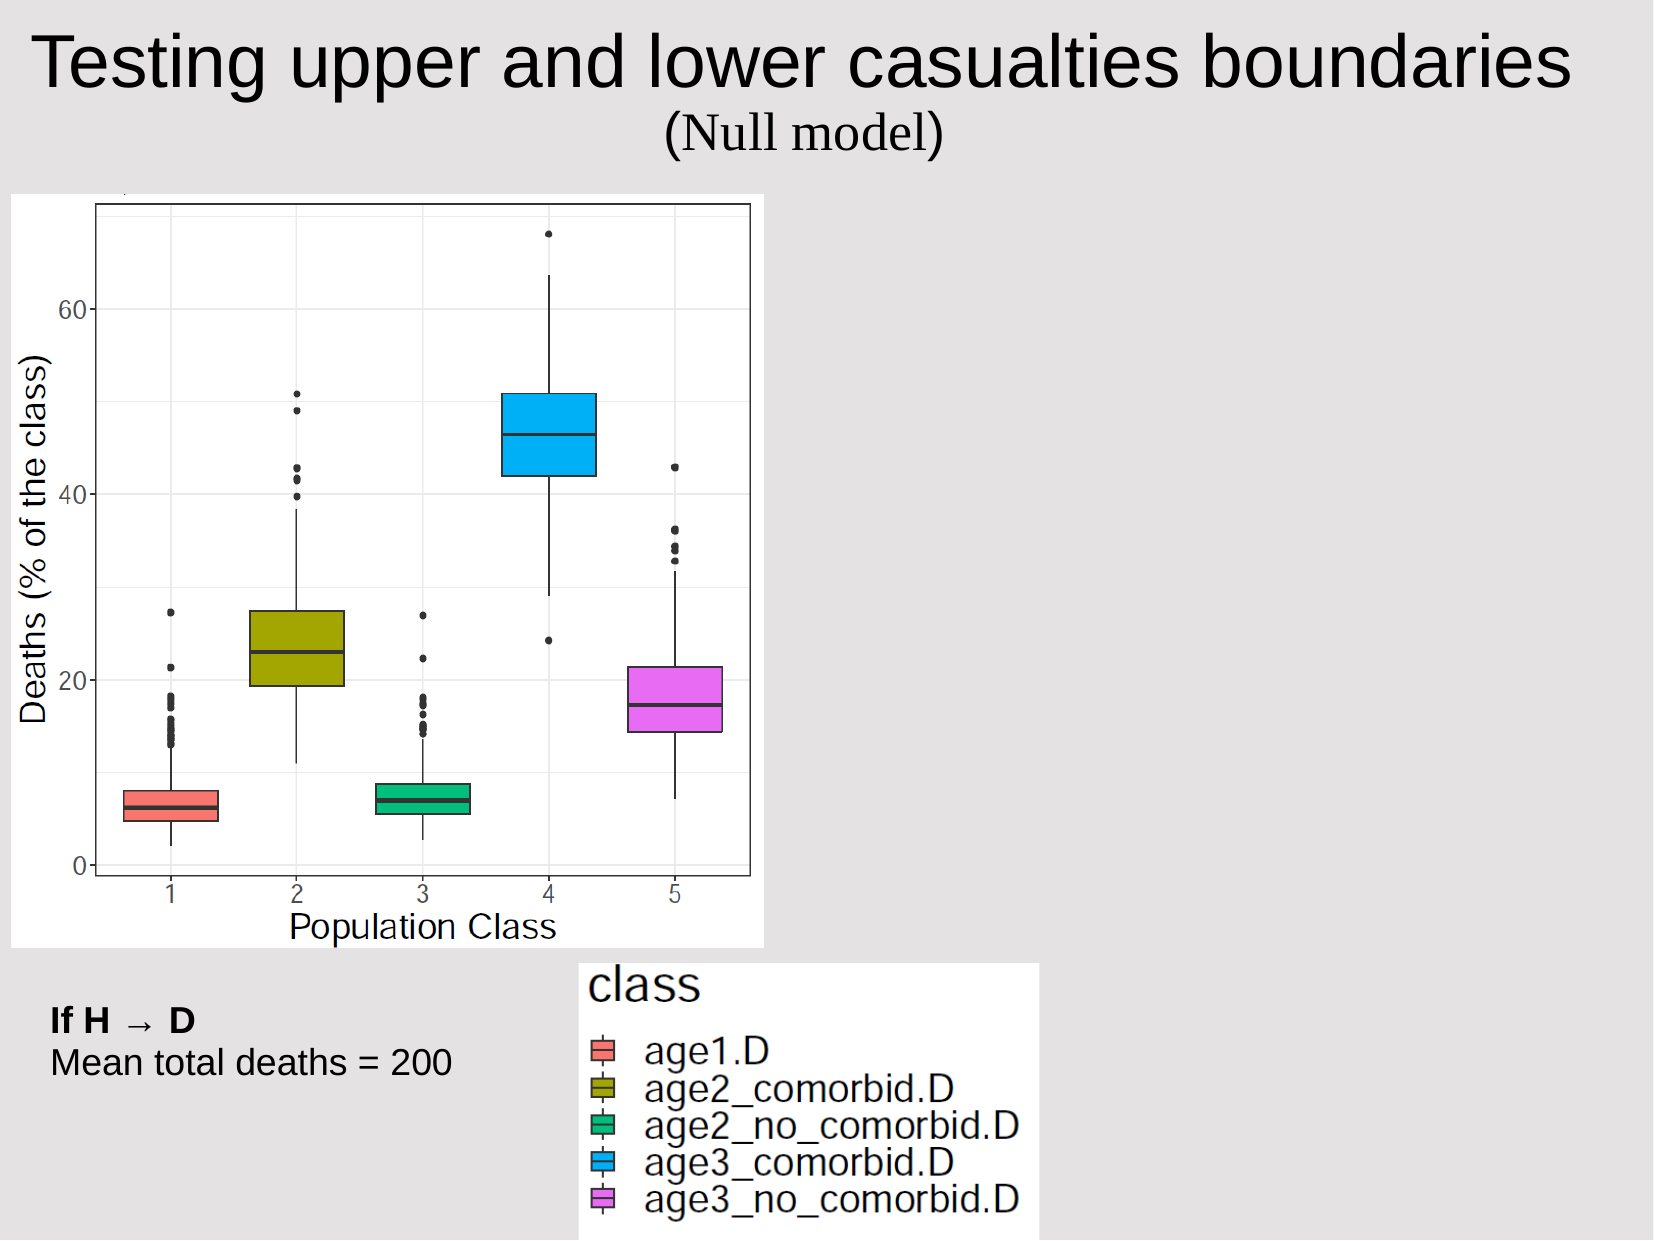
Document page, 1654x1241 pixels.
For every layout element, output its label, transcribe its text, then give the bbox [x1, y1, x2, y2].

text_box (Null model) [648, 94, 1075, 194]
picture [11, 194, 764, 948]
picture [578, 963, 1040, 1241]
text_box If H → D Mean total deaths = 200 [35, 992, 556, 1133]
text_box Testing upper and lower casualties boundaries [16, 11, 1590, 111]
